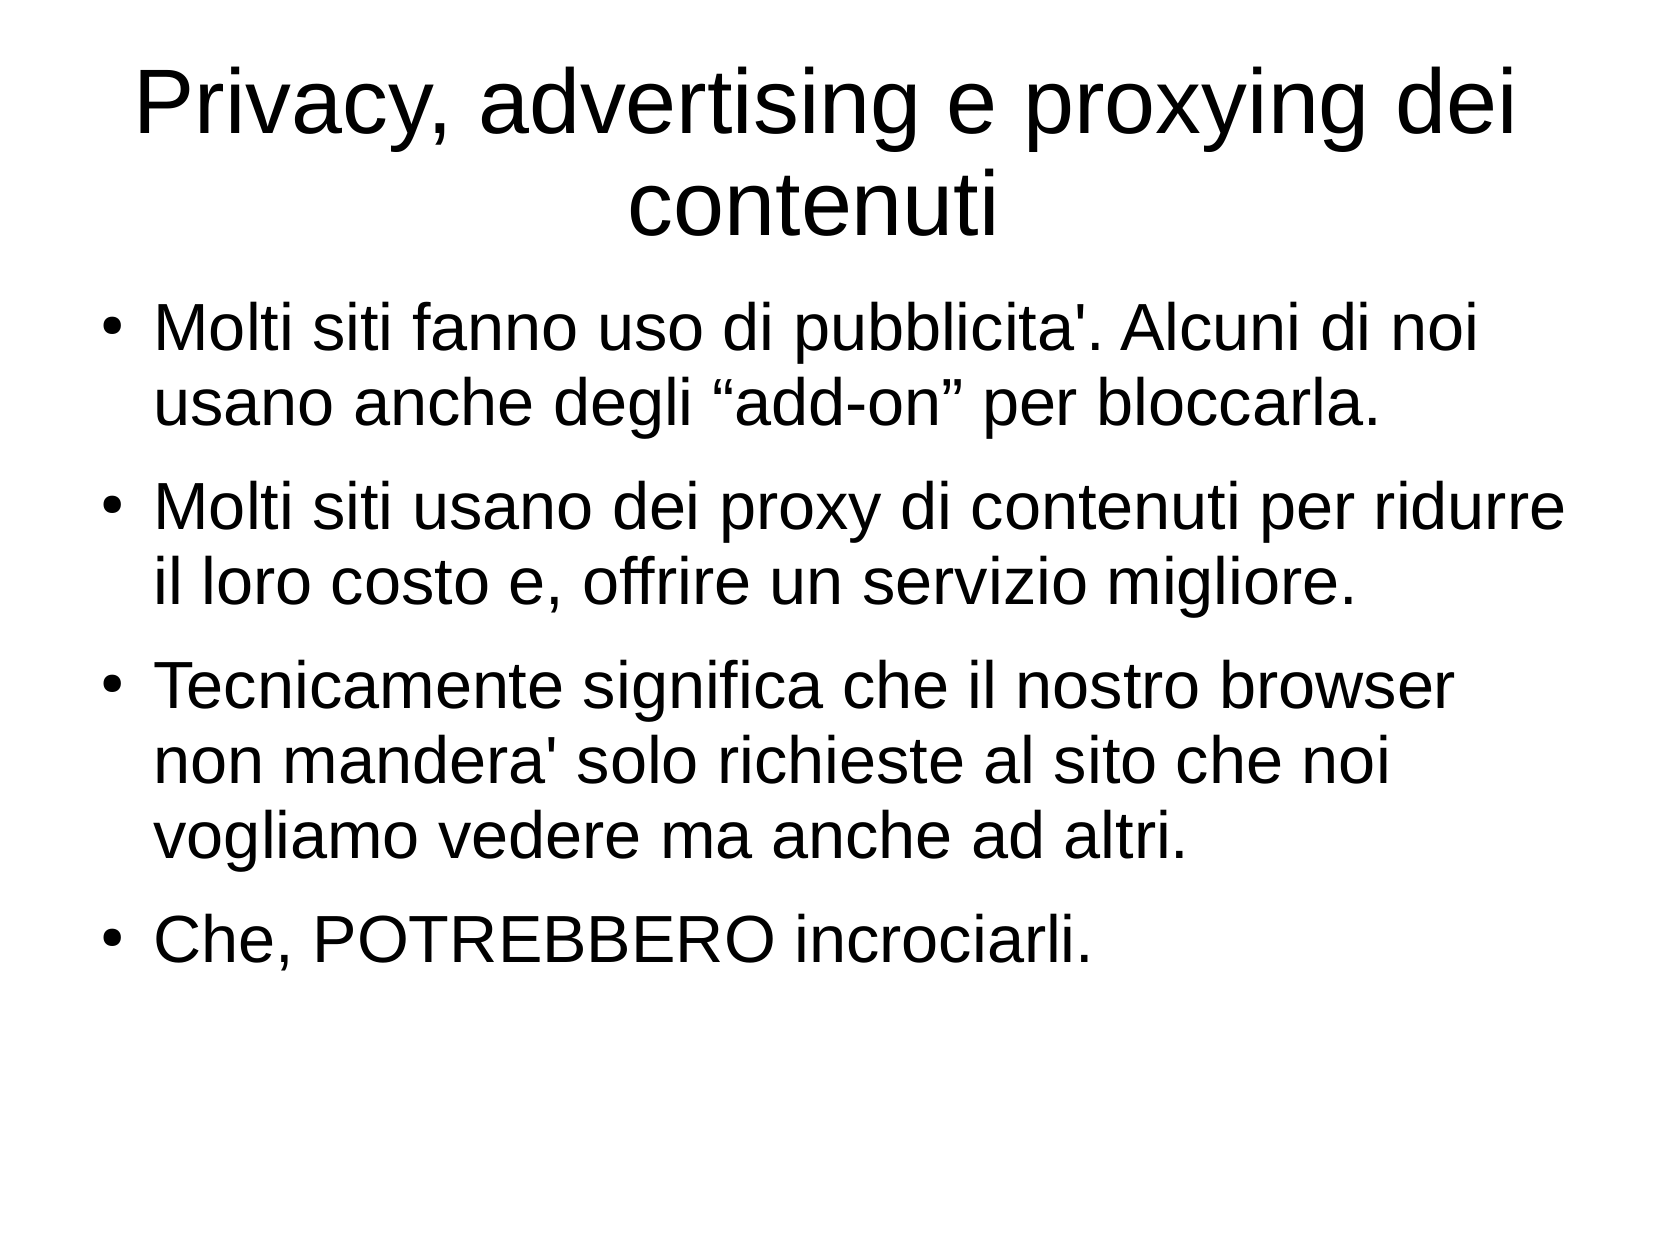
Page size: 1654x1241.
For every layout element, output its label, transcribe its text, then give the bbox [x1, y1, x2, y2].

title Privacy, advertising e proxying dei contenuti [82, 49, 1571, 257]
list Molti siti fanno uso di pubblicita'. Alcuni di noi usano anche degli “add-on” per bloccarla. Molti siti usano dei proxy di contenuti per ridurre il loro costo e, offrire un servizio migliore. Tecnicamente significa che il nostro browser non mandera' solo richieste al sito che noi vogliamo vedere ma anche ad altri. Che, POTREBBERO incrociarli. [82, 290, 1571, 1010]
